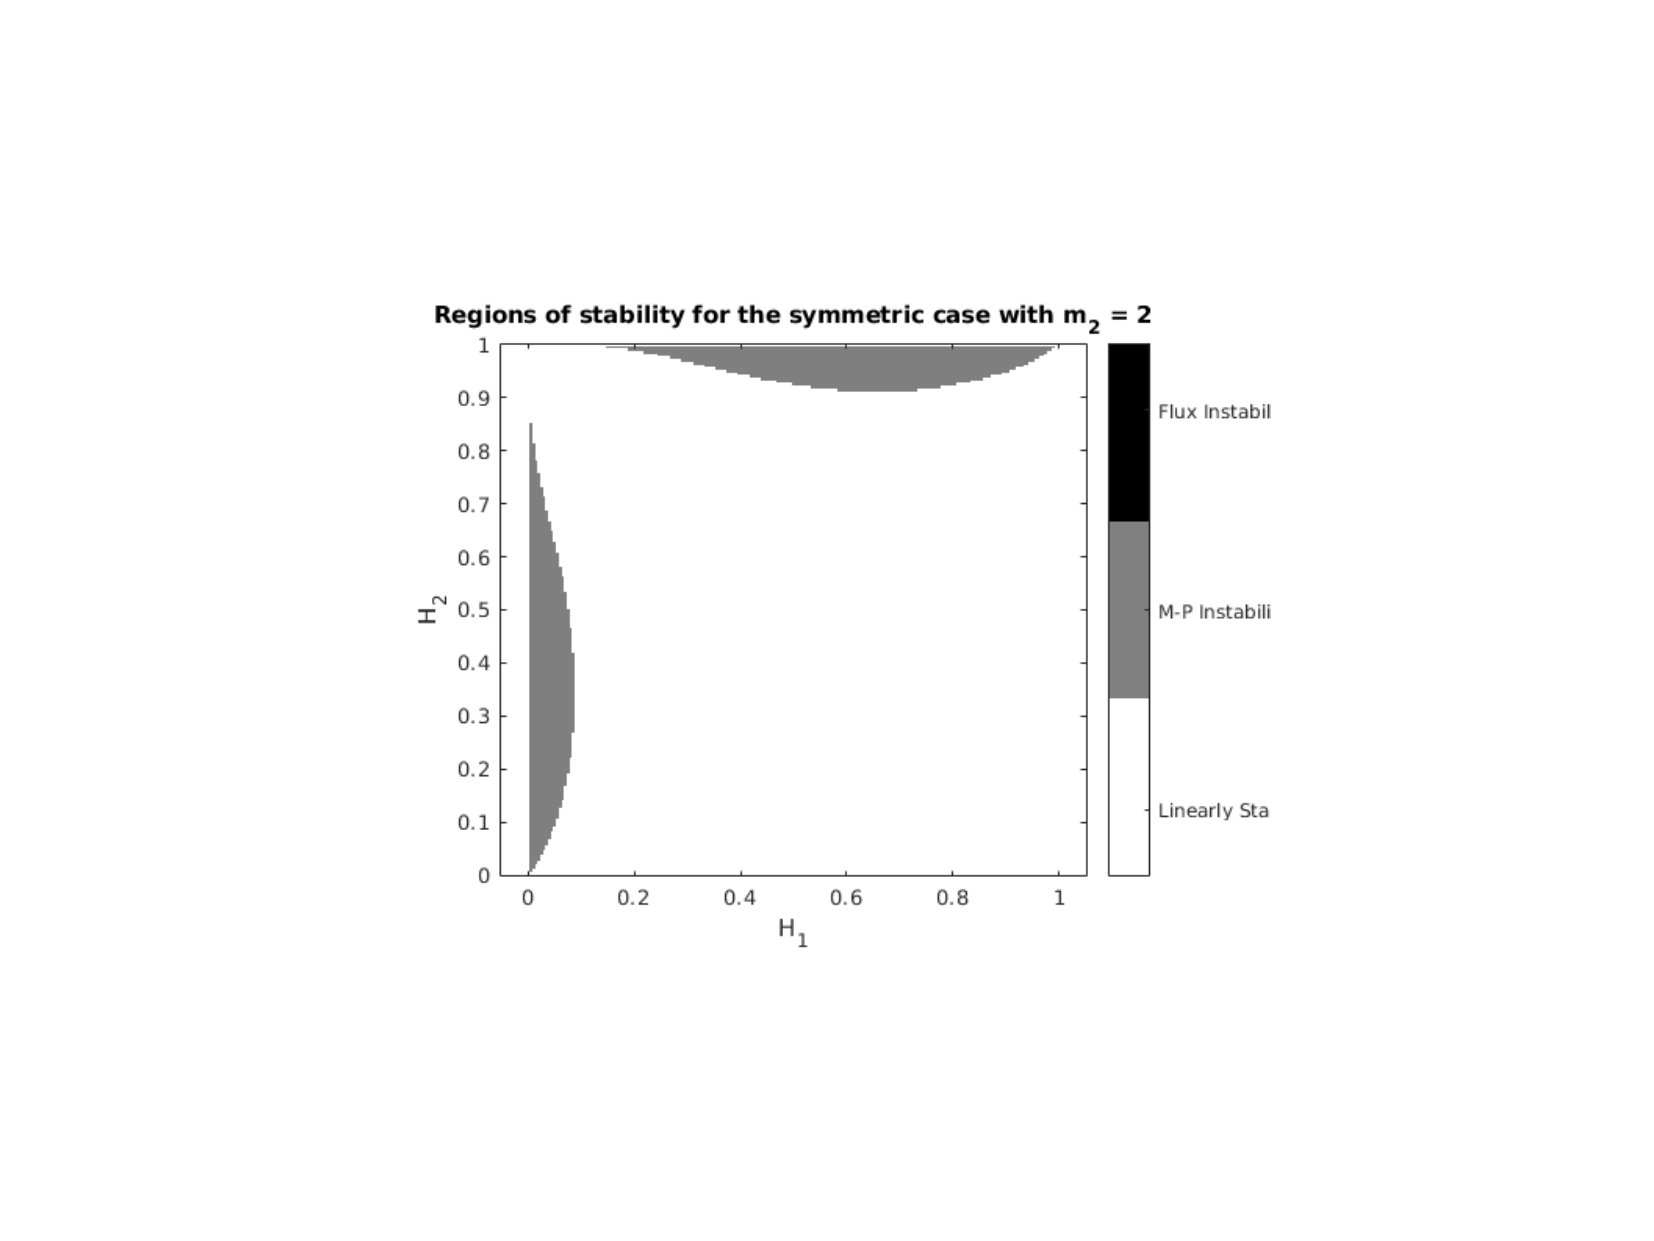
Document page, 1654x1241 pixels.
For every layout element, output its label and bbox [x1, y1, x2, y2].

picture [395, 295, 1271, 952]
